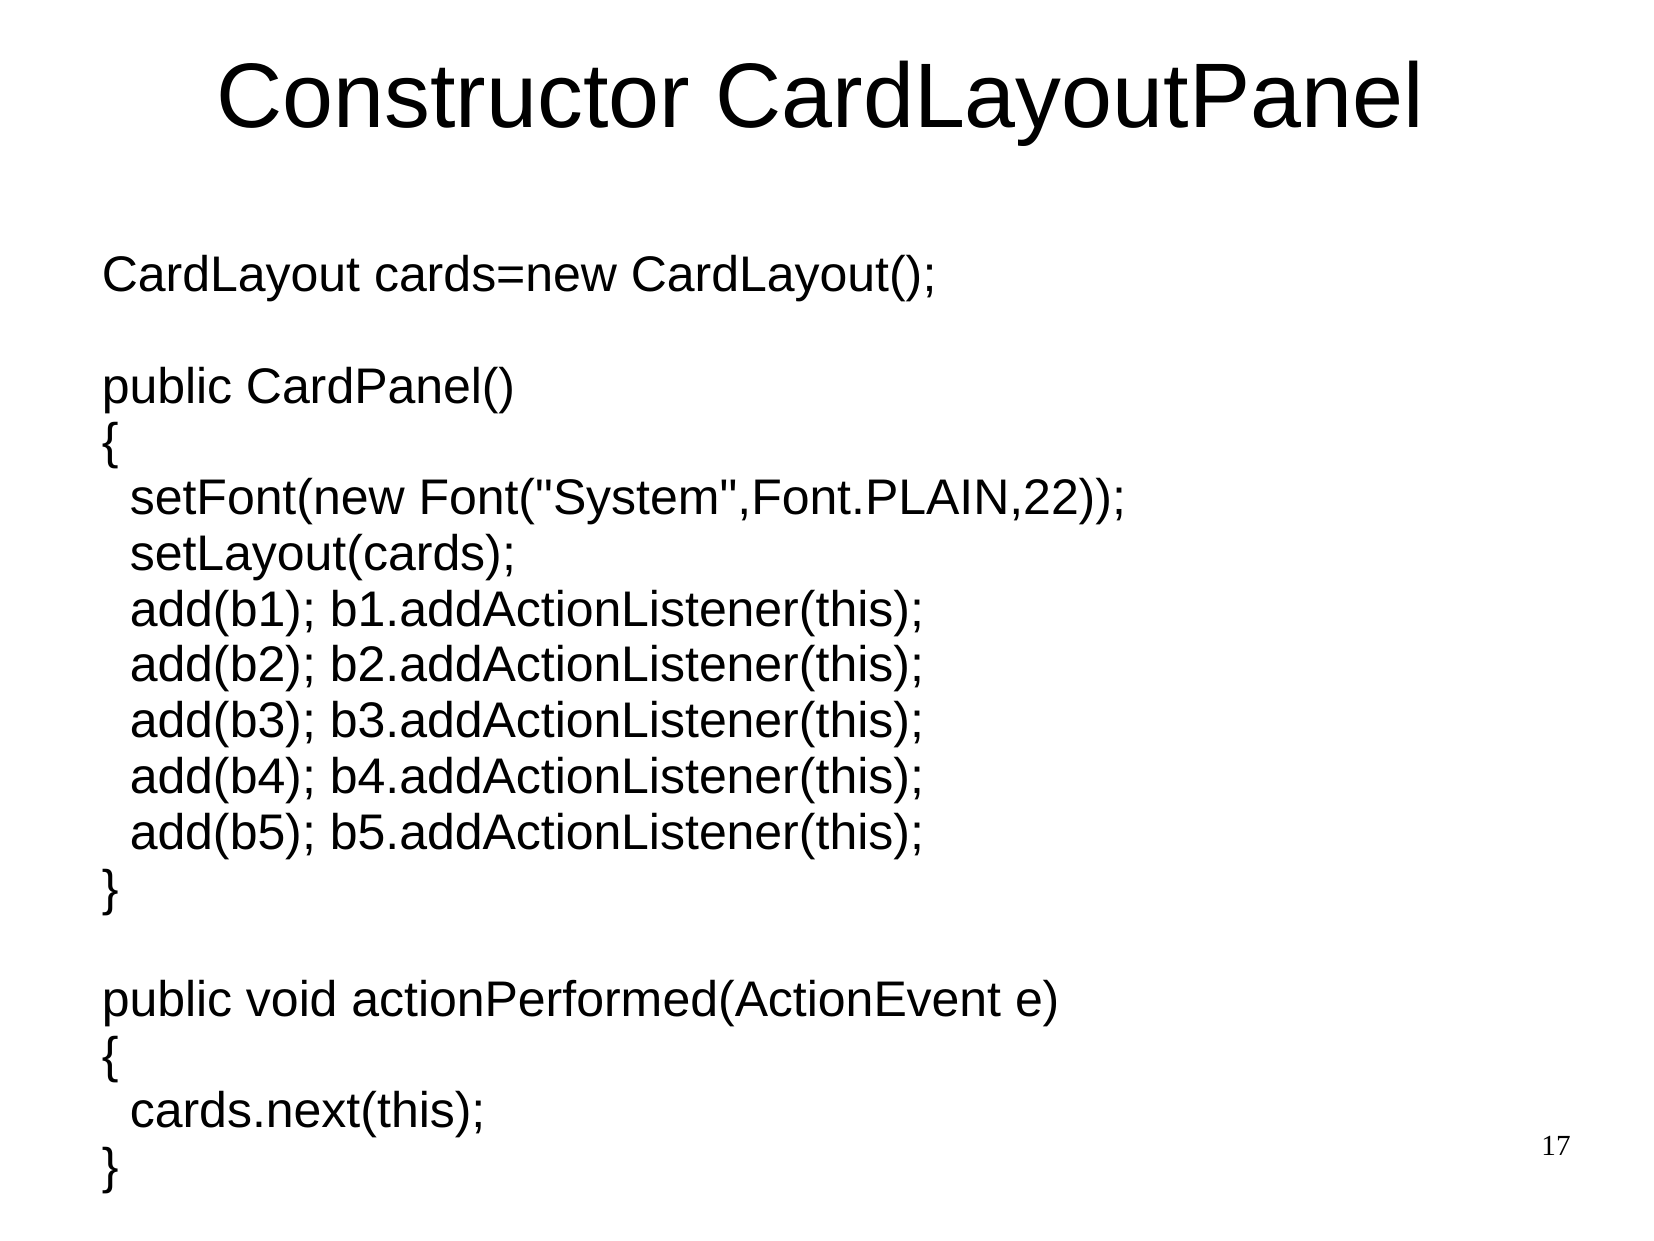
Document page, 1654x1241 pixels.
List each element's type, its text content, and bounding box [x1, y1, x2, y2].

title Constructor CardLayoutPanel [76, 0, 1565, 193]
text_box CardLayout cards=new CardLayout(); public CardPanel() { setFont(new Font("System",Font.PLAIN,22)); setLayout(cards); add(b1); b1.addActionListener(this); add(b2); b2.addActionListener(this); add(b3); b3.addActionListener(this); add(b4); b4.addActionListener(this); add(b5); b5.addActionListener(this); } public void actionPerformed(ActionEvent e) { cards.next(this); } [59, 239, 1506, 1211]
